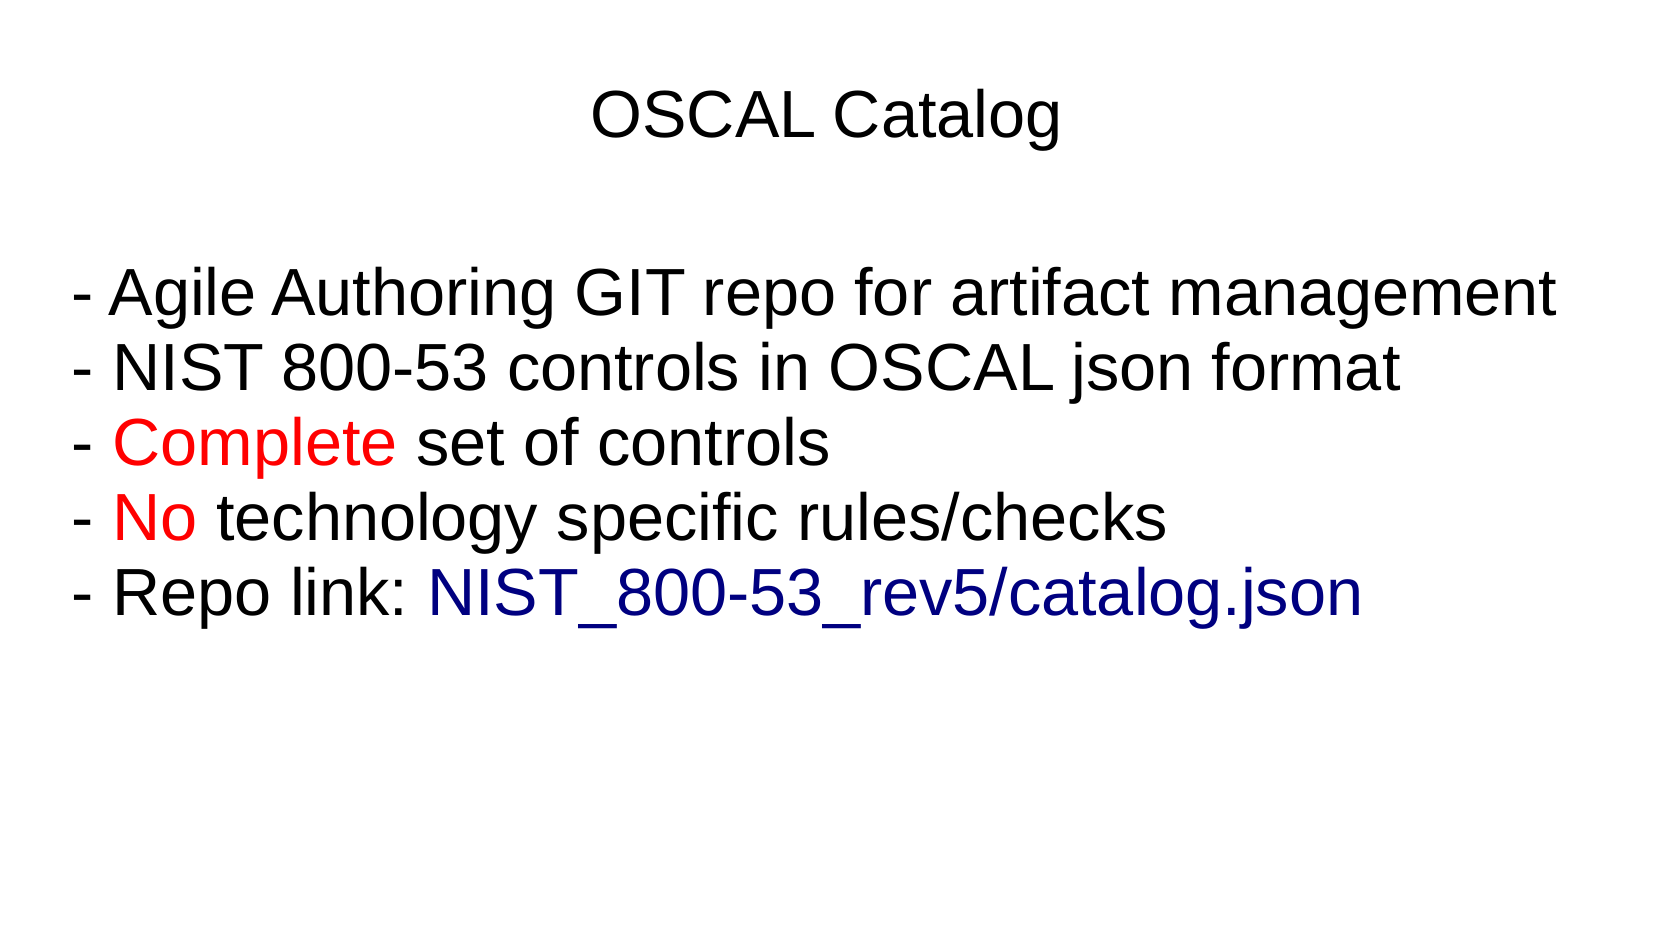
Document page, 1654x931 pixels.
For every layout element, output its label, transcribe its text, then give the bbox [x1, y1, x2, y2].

title OSCAL Catalog [82, 37, 1571, 193]
subtitle - Agile Authoring GIT repo for artifact management - NIST 800-53 controls in OSCAL json format - Complete set of controls - No technology specific rules/checks - Repo link: NIST_800-53_rev5/catalog.json [71, 210, 1561, 750]
